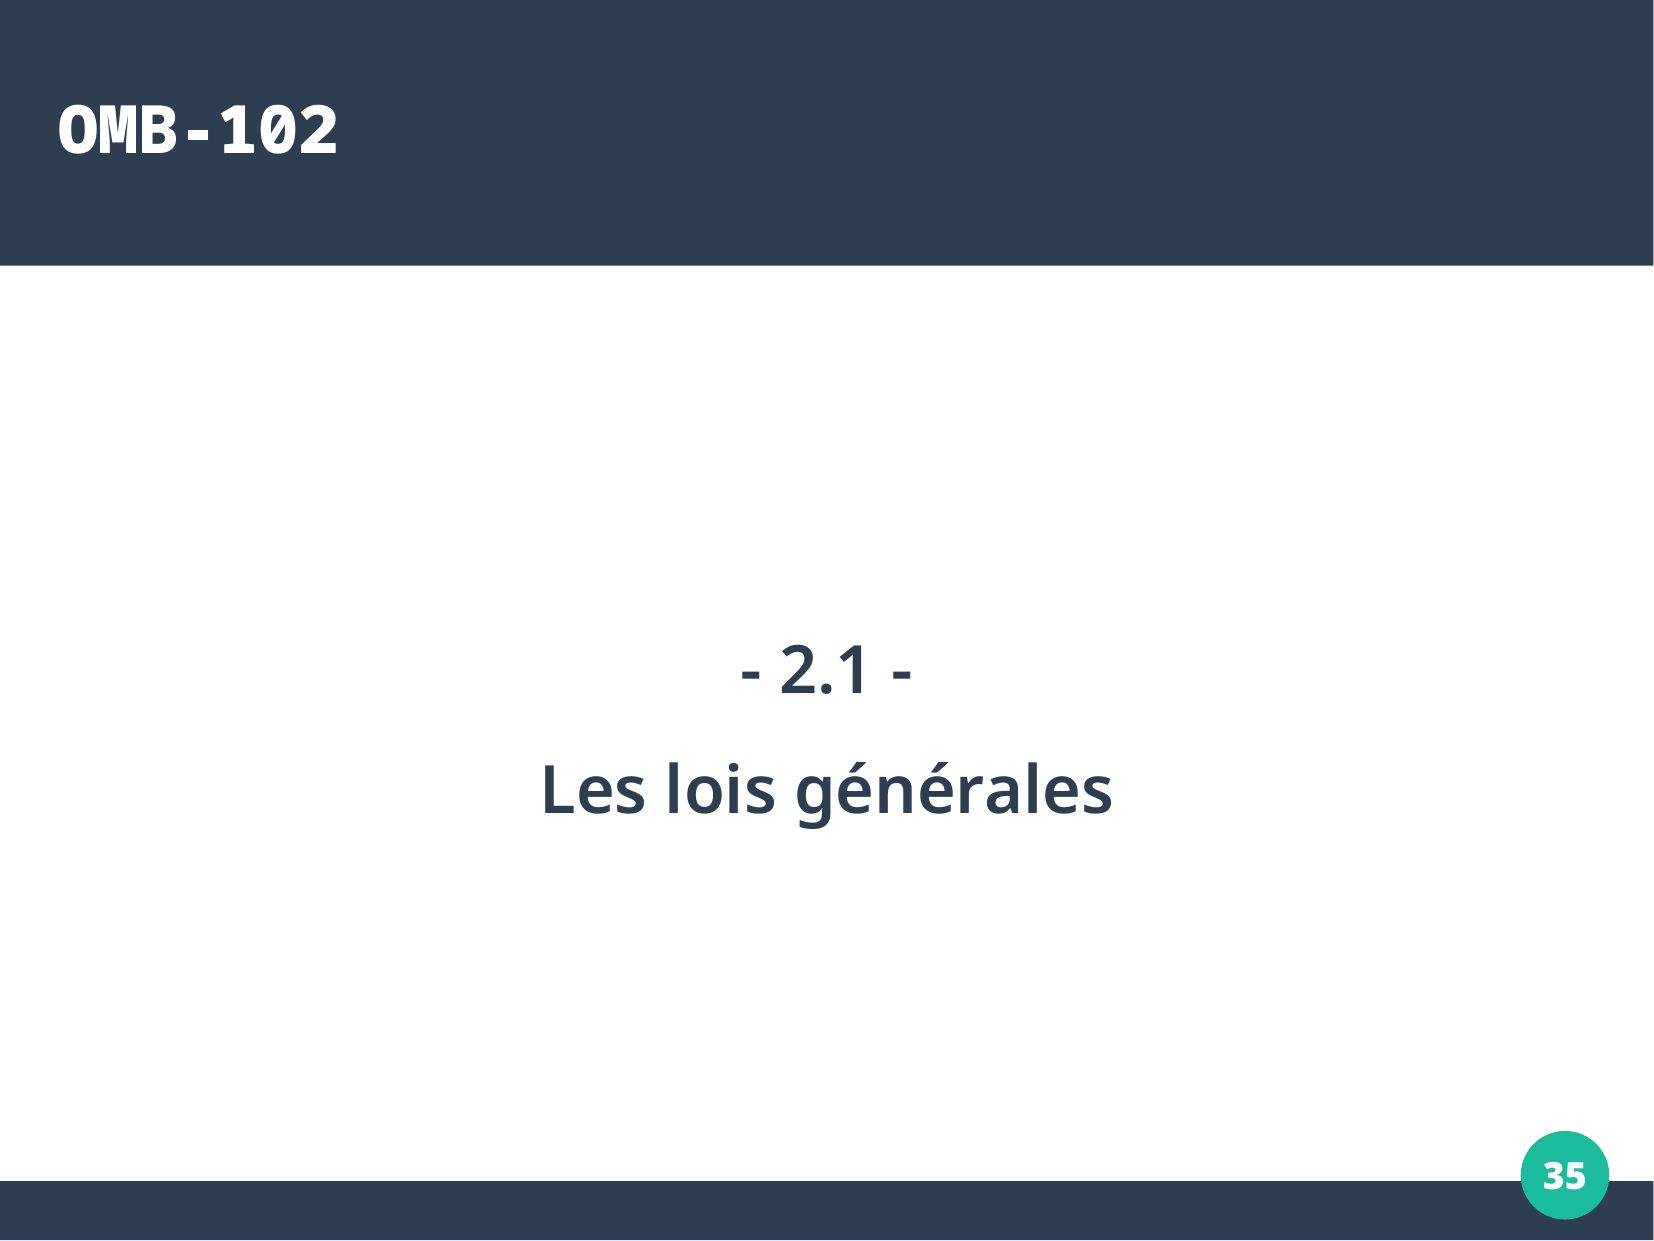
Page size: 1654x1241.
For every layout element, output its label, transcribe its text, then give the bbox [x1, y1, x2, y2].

list - 2.1 - Les lois générales [0, 270, 1654, 1186]
title OMB-102 [59, 49, 1595, 207]
